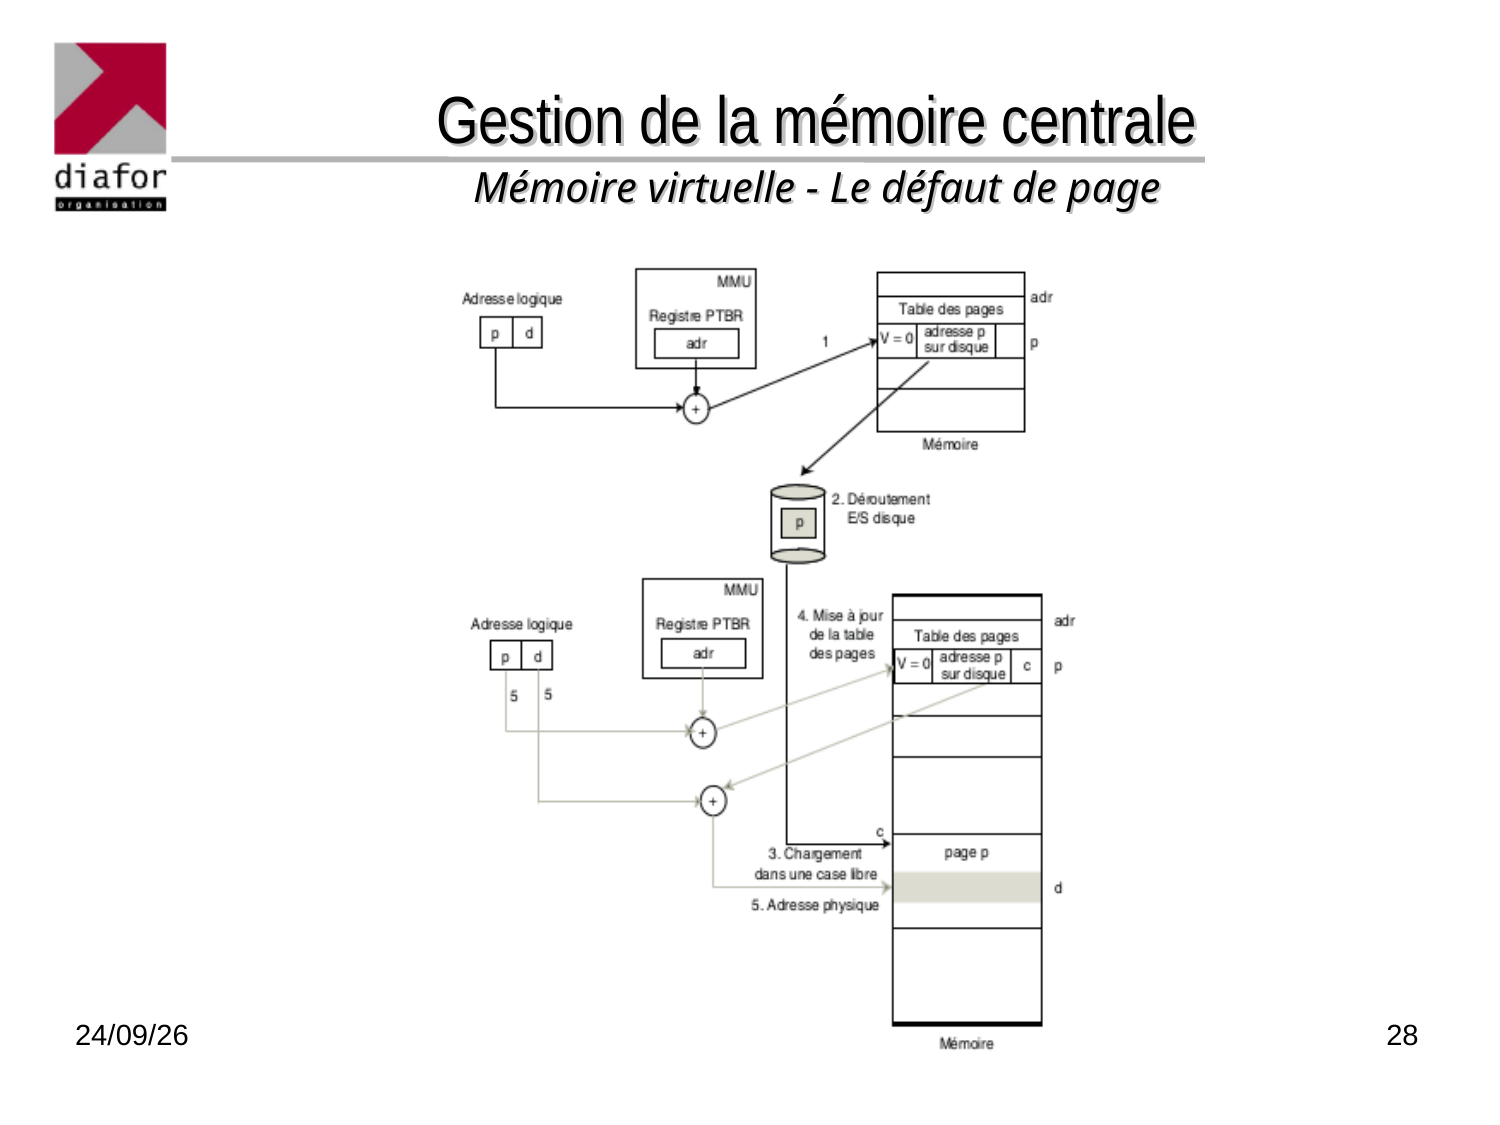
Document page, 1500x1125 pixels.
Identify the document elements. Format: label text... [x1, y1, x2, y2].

picture [425, 236, 1108, 1063]
picture [53, 42, 168, 213]
title Gestion de la mémoire centrale Mémoire virtuelle - Le défaut de page [133, 45, 1500, 250]
